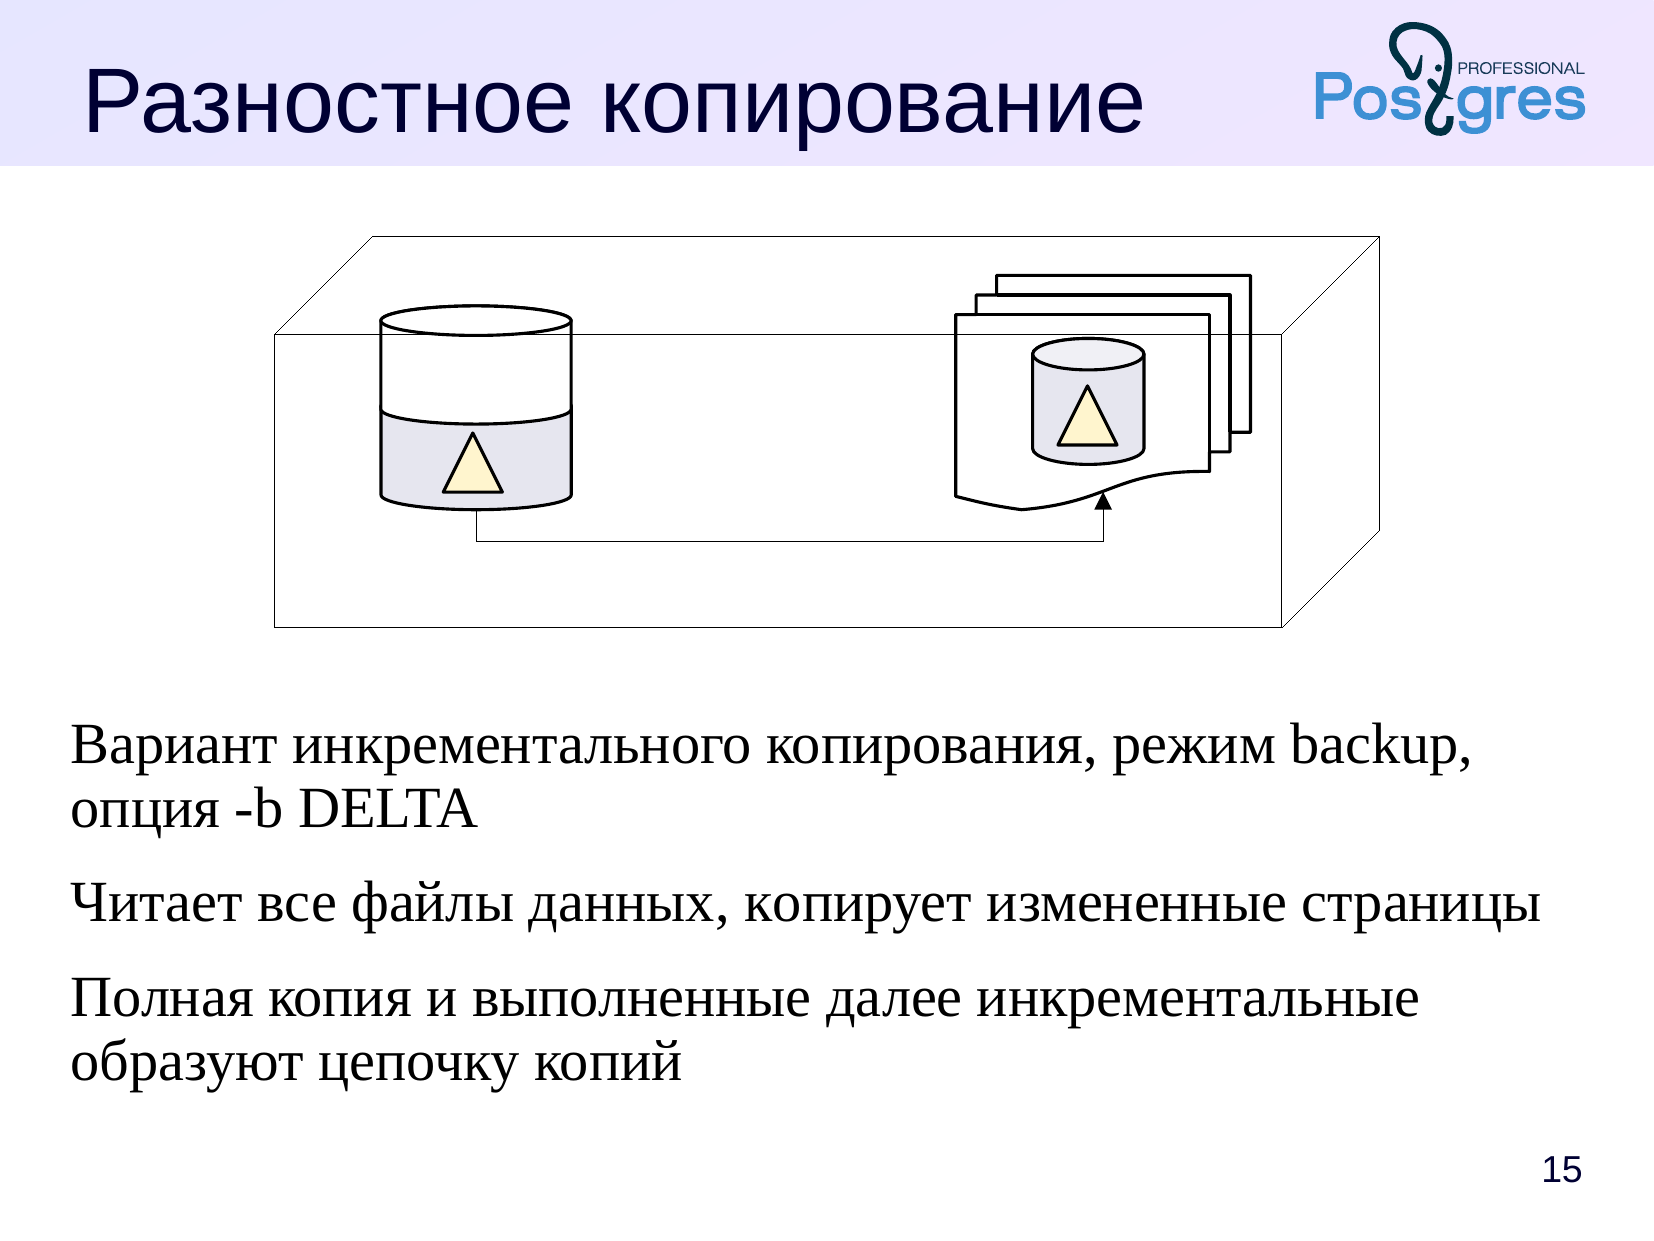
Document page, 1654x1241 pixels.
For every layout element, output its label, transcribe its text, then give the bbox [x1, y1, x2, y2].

title Разностное копирование [82, 49, 1252, 153]
list Вариант инкрементального копирования, режим backup, опция -b DELTA Читает все файлы данных, копирует измененные страницы Полная копия и выполненные далее инкрементальные образуют цепочку копий [70, 711, 1583, 1117]
text_box [274, 236, 1380, 628]
